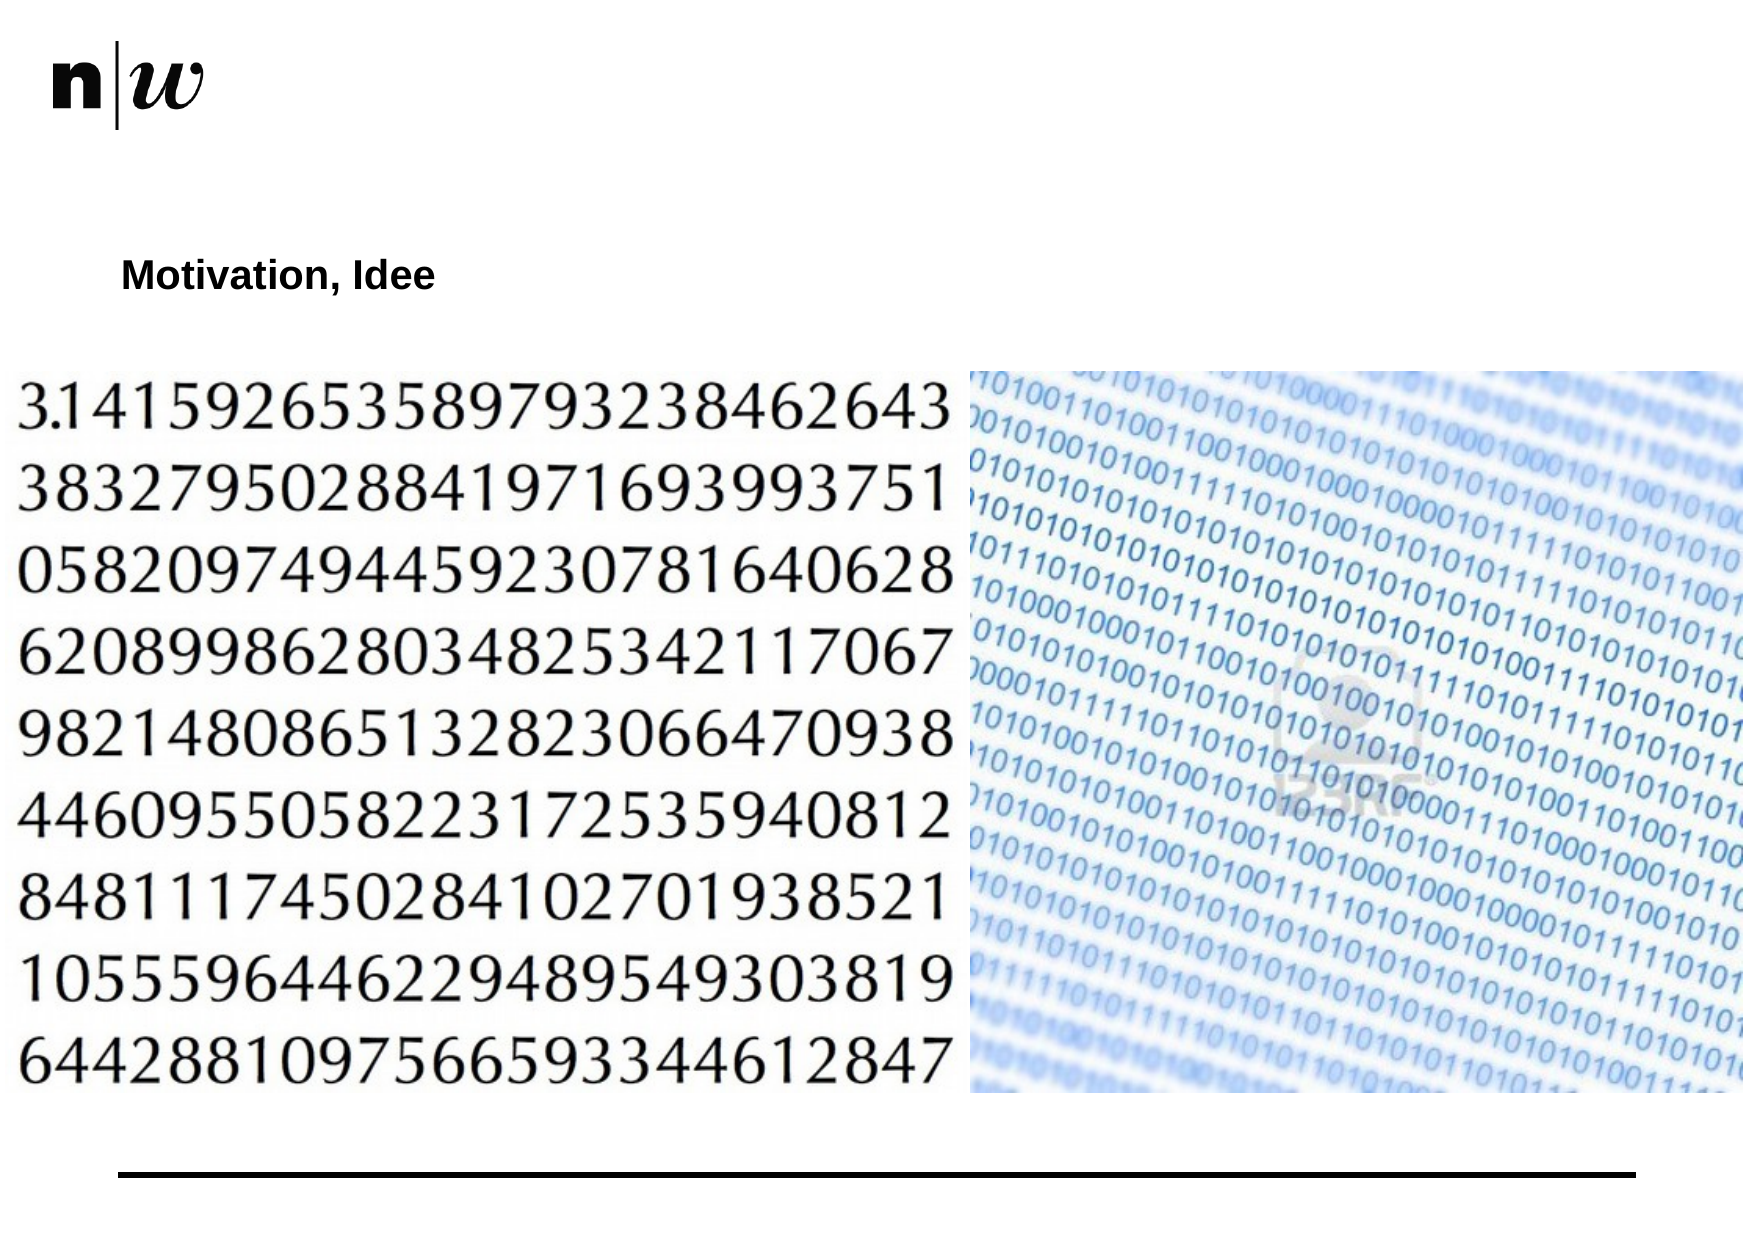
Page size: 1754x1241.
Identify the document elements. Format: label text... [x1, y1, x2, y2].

picture [53, 41, 204, 130]
picture [5, 371, 967, 1093]
title Motivation, Idee [120, 247, 1633, 307]
picture [970, 371, 1743, 1093]
